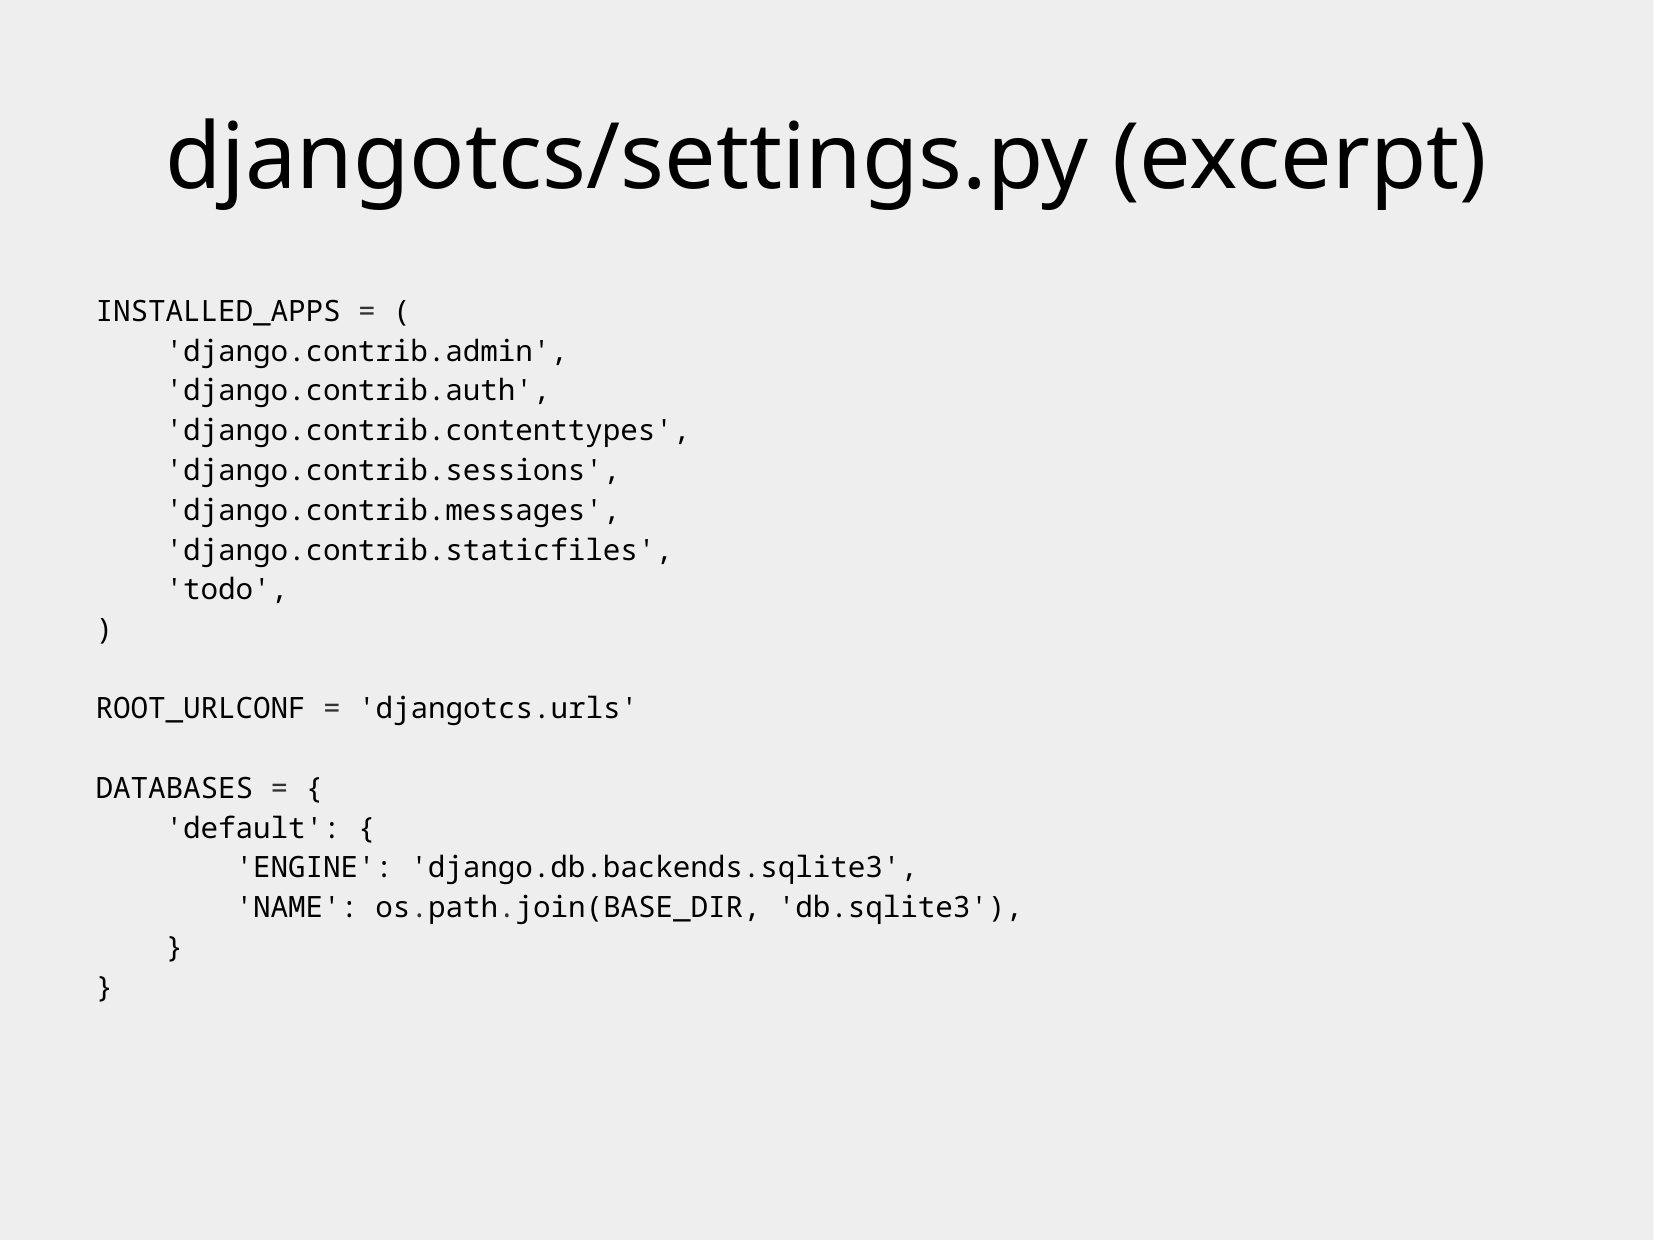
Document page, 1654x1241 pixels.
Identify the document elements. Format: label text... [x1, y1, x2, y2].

title djangotcs/settings.py (excerpt) [82, 49, 1571, 257]
list INSTALLED_APPS = ( 'django.contrib.admin', 'django.contrib.auth', 'django.contrib.contenttypes', 'django.contrib.sessions', 'django.contrib.messages', 'django.contrib.staticfiles', 'todo', ) ROOT_URLCONF = 'djangotcs.urls' DATABASES = { 'default': { 'ENGINE': 'django.db.backends.sqlite3', 'NAME': os.path.join(BASE_DIR, 'db.sqlite3'), } } [82, 290, 1571, 1010]
